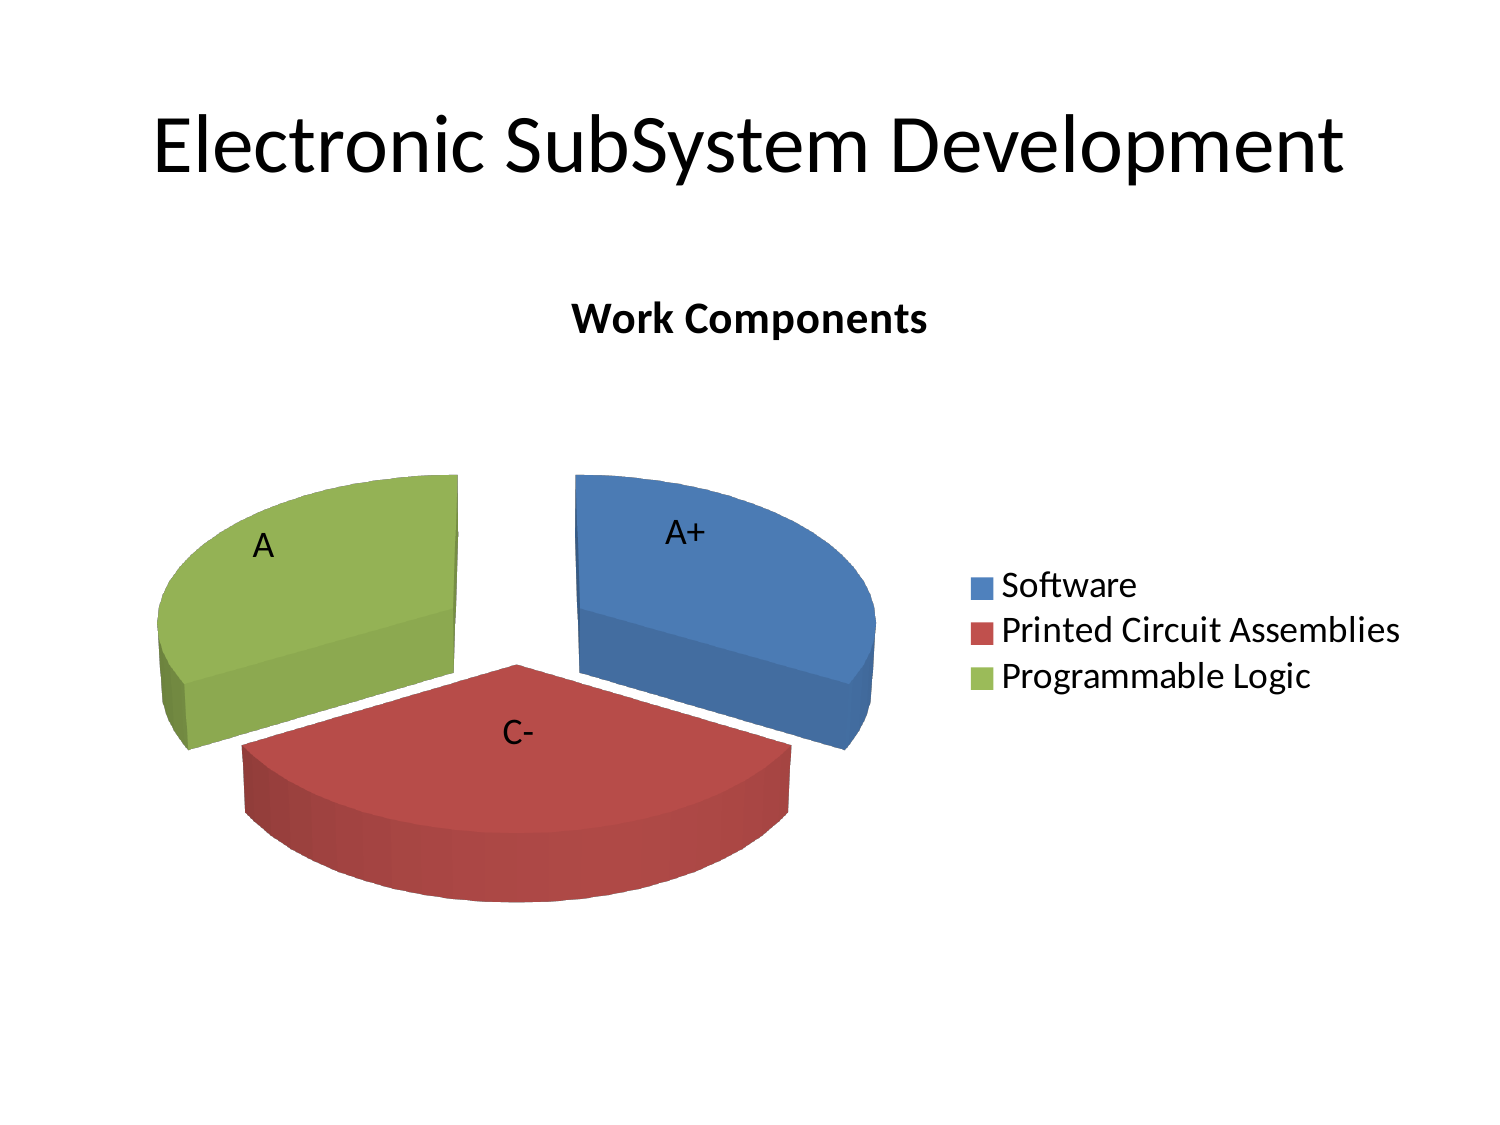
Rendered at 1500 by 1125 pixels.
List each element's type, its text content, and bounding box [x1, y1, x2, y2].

chart [75, 262, 1425, 1005]
text_box C- [487, 699, 550, 760]
text_box A+ [650, 499, 721, 560]
title Electronic SubSystem Development [75, 45, 1425, 233]
text_box A [237, 512, 290, 573]
